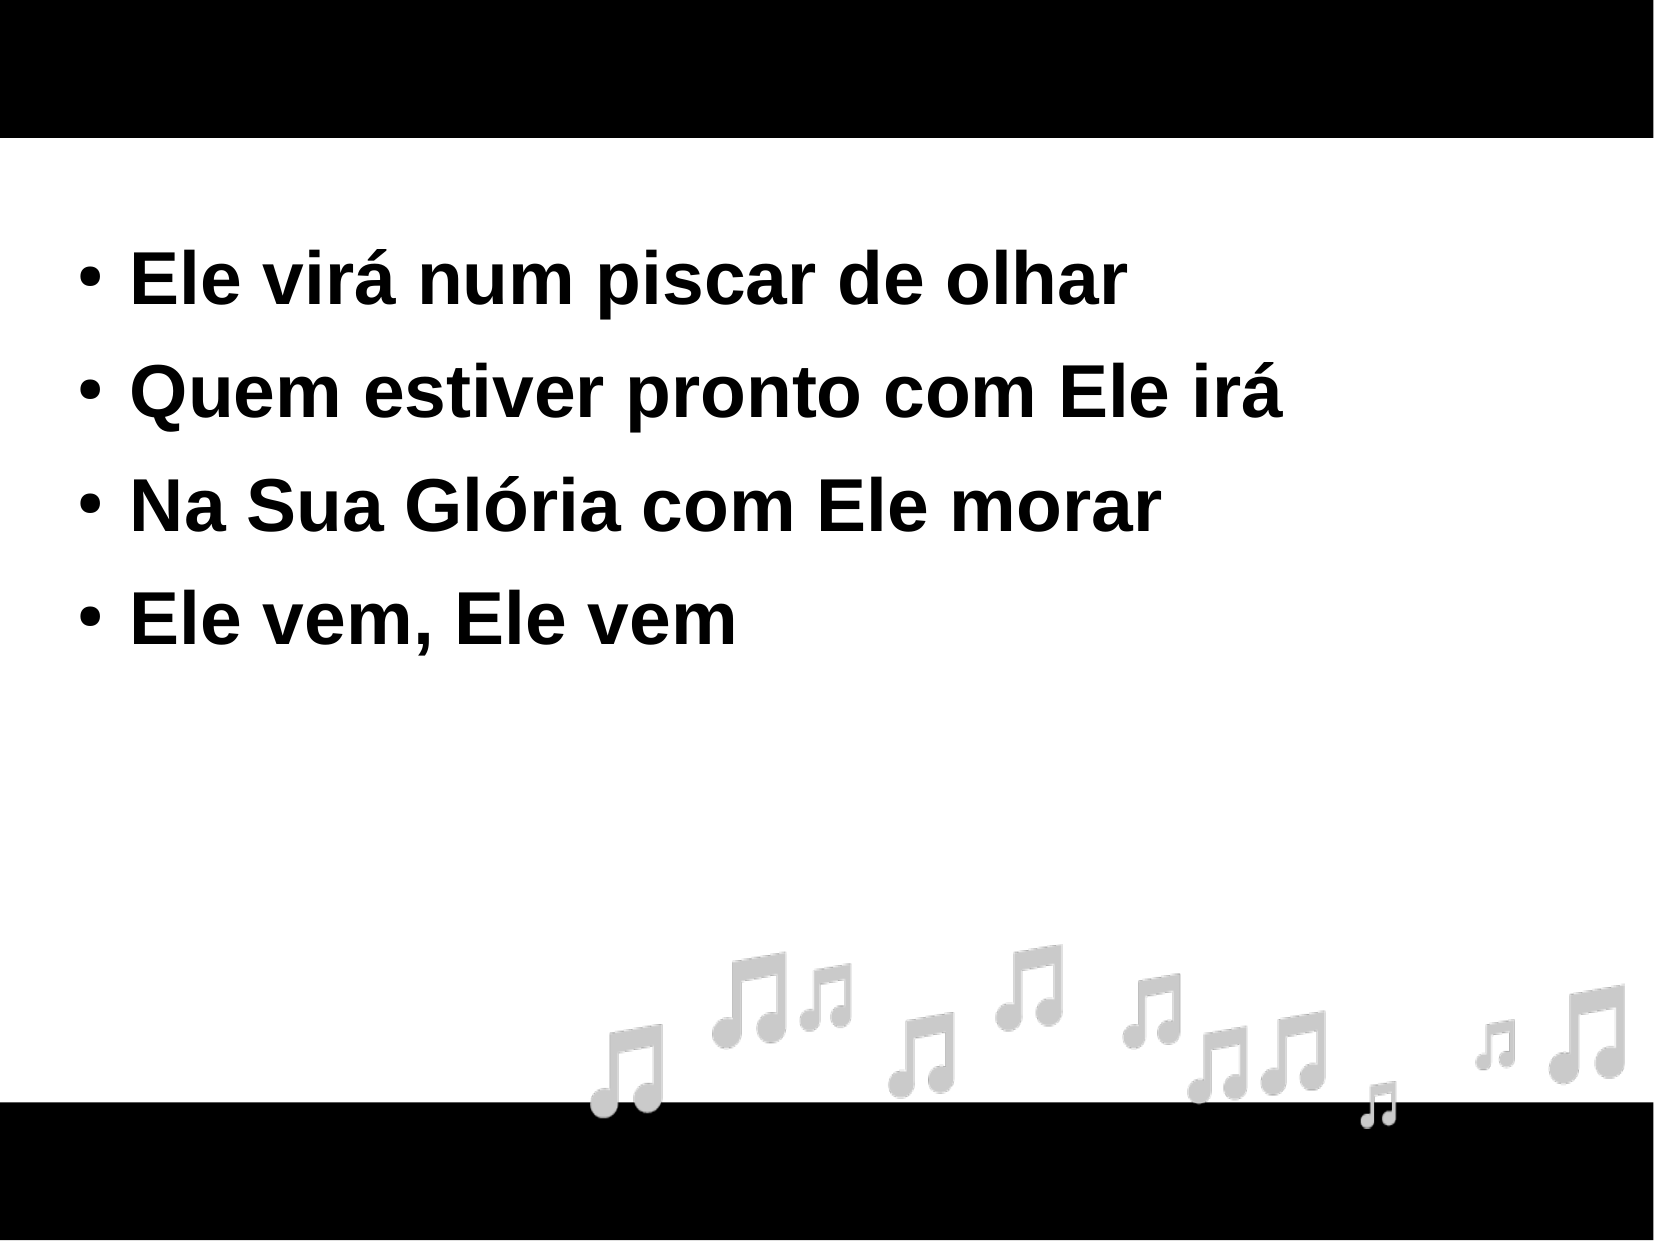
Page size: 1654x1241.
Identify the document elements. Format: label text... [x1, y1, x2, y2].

list Ele virá num piscar de olhar Quem estiver pronto com Ele irá Na Sua Glória com Ele morar Ele vem, Ele vem [59, 236, 1595, 1024]
